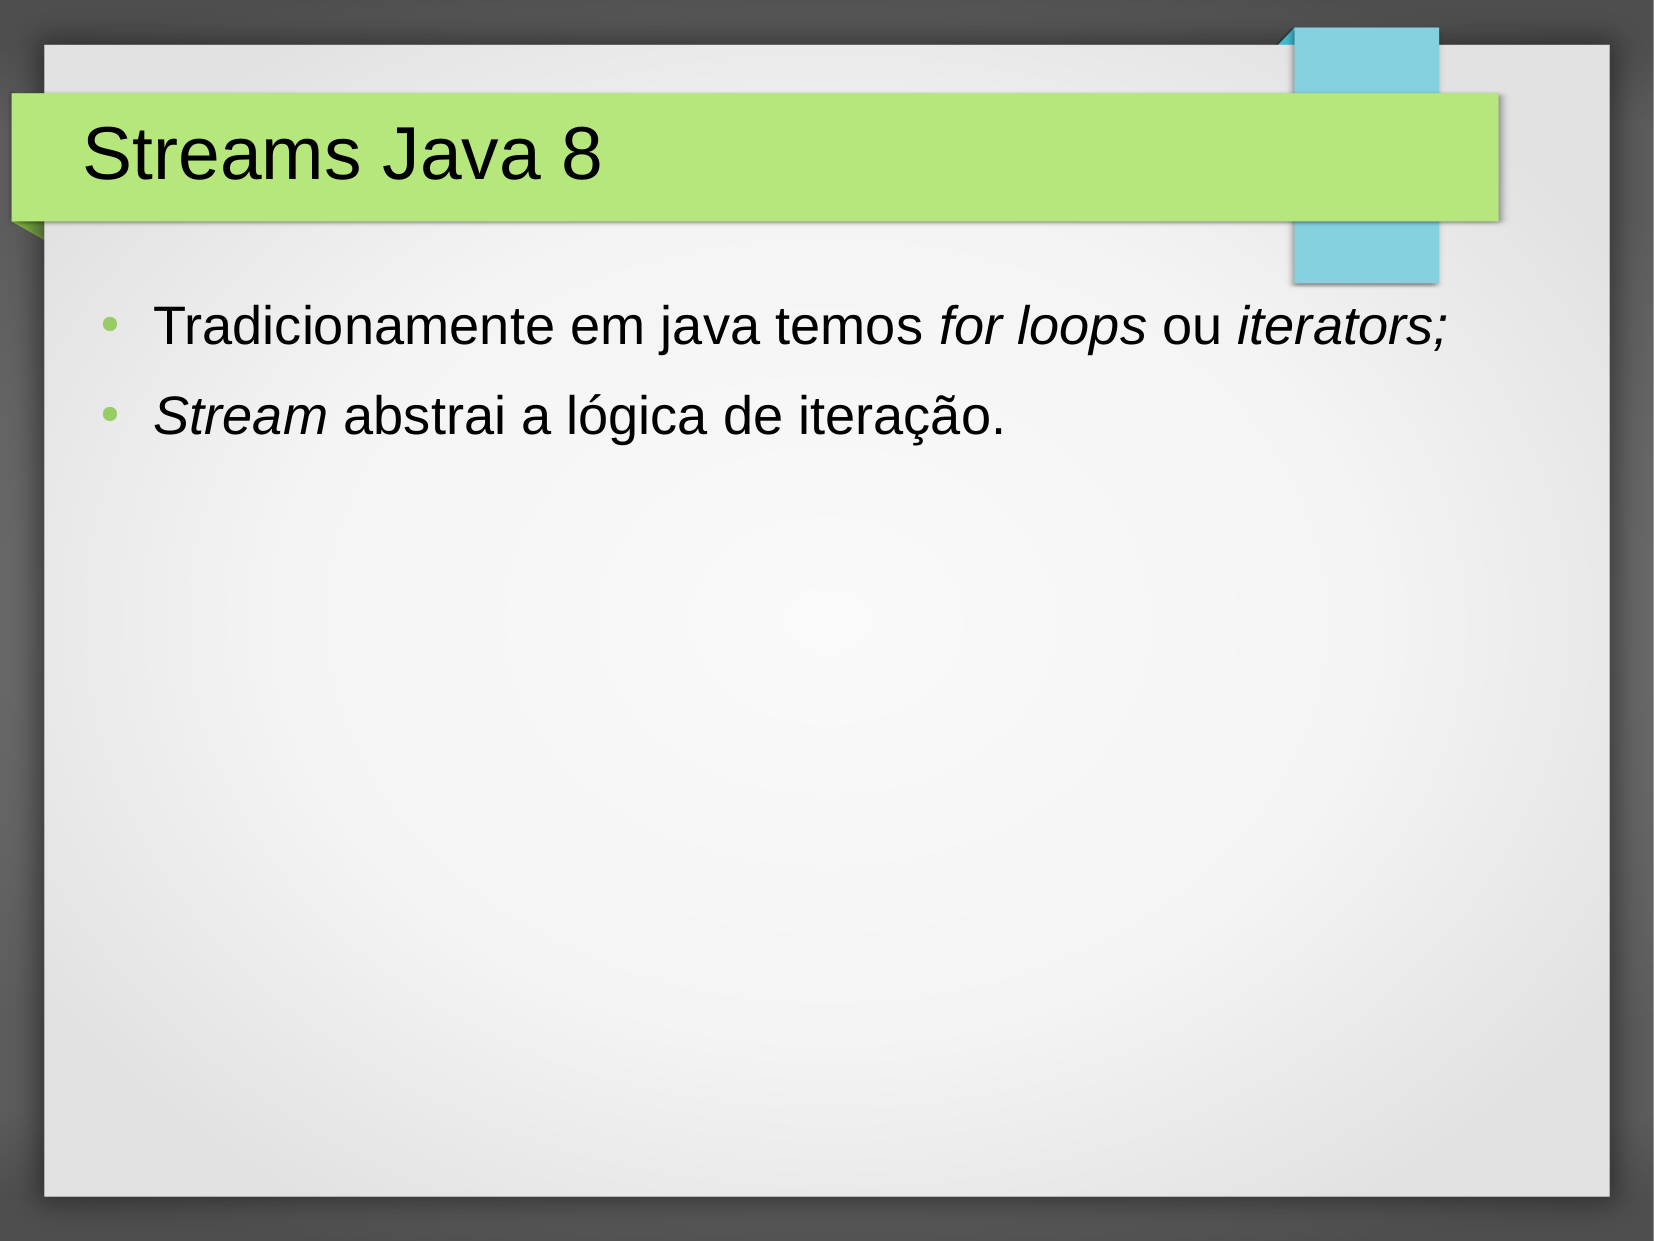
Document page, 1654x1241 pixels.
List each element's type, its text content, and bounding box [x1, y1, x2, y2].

list Tradicionamente em java temos for loops ou iterators; Stream abstrai a lógica de iteração. [82, 295, 1571, 1015]
title Streams Java 8 [82, 94, 1264, 213]
picture [0, 0, 1654, 1241]
